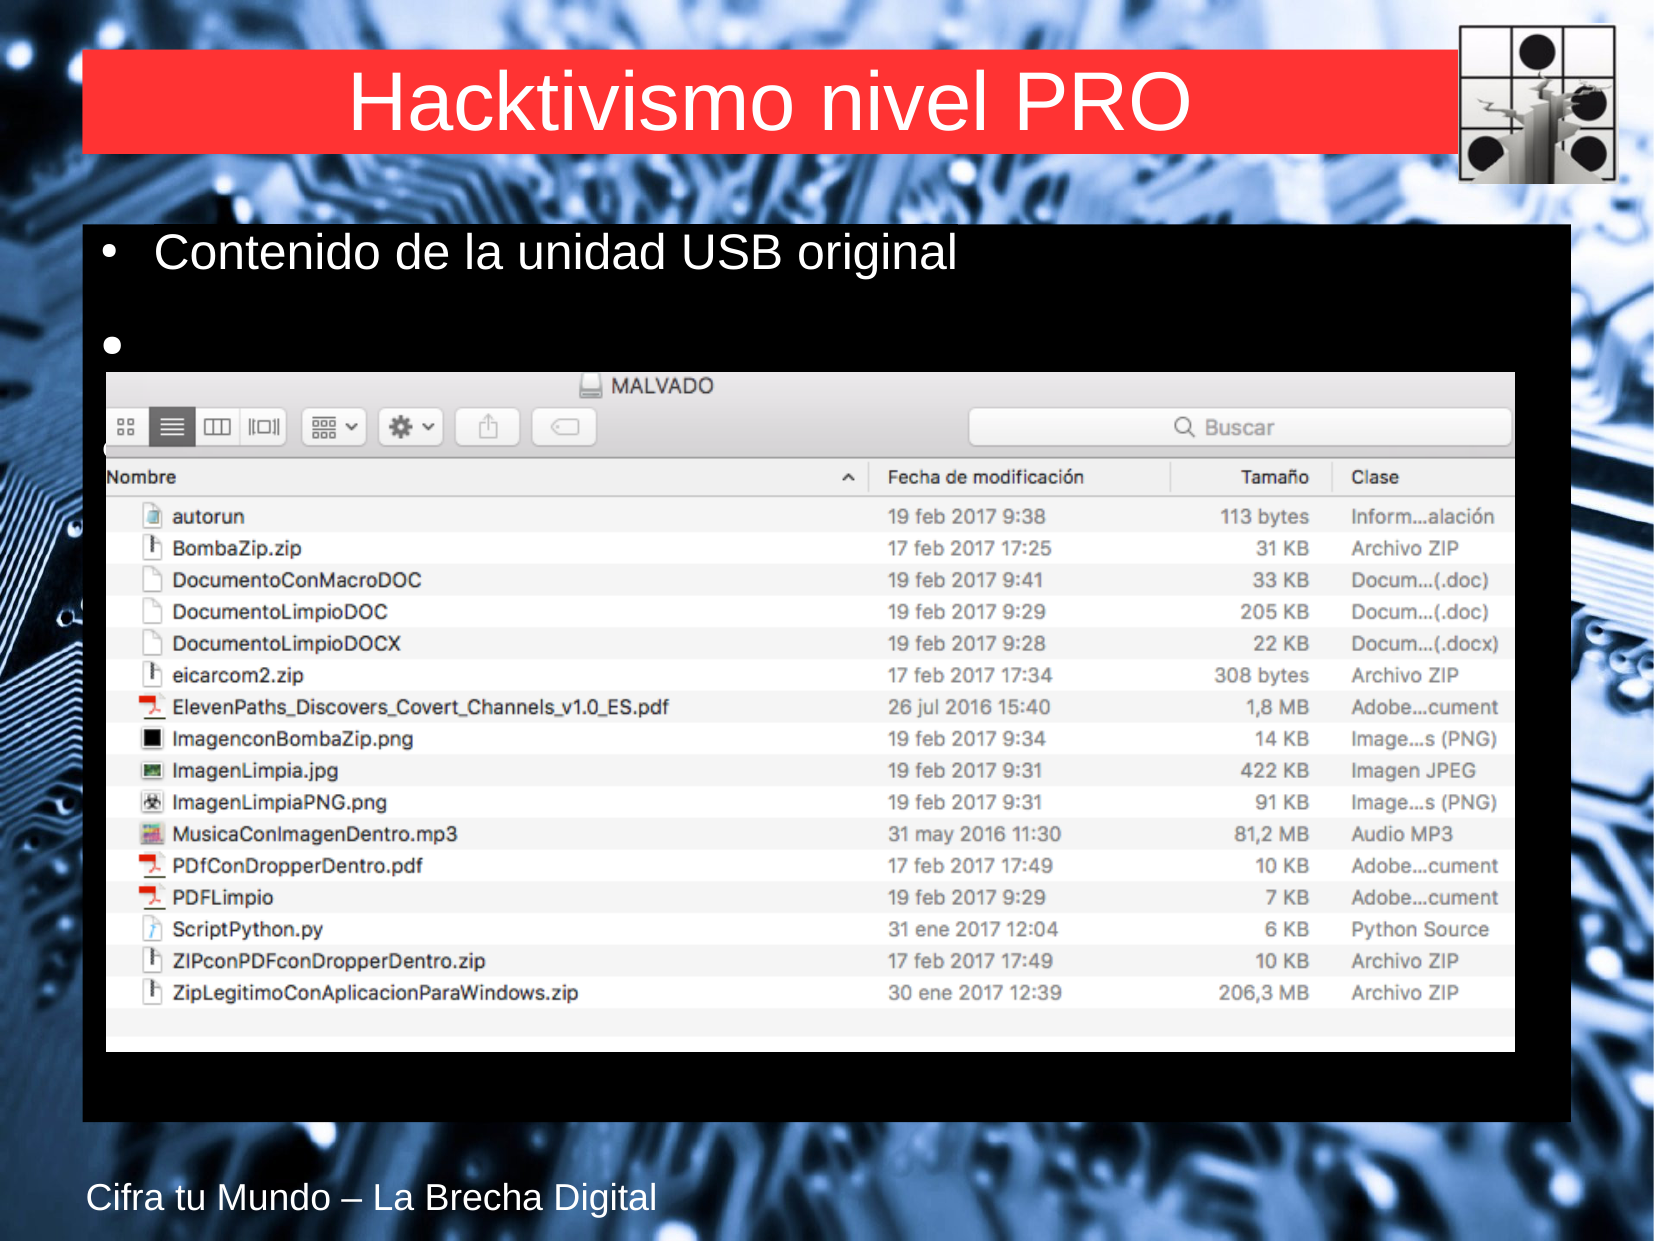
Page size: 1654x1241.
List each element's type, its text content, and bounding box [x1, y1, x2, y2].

list Contenido de la unidad USB original [82, 224, 1571, 1123]
title Hacktivismo nivel PRO [82, 49, 1458, 154]
picture [0, 0, 1654, 1241]
text_box Cifra tu Mundo – La Brecha Digital [70, 1169, 1453, 1226]
